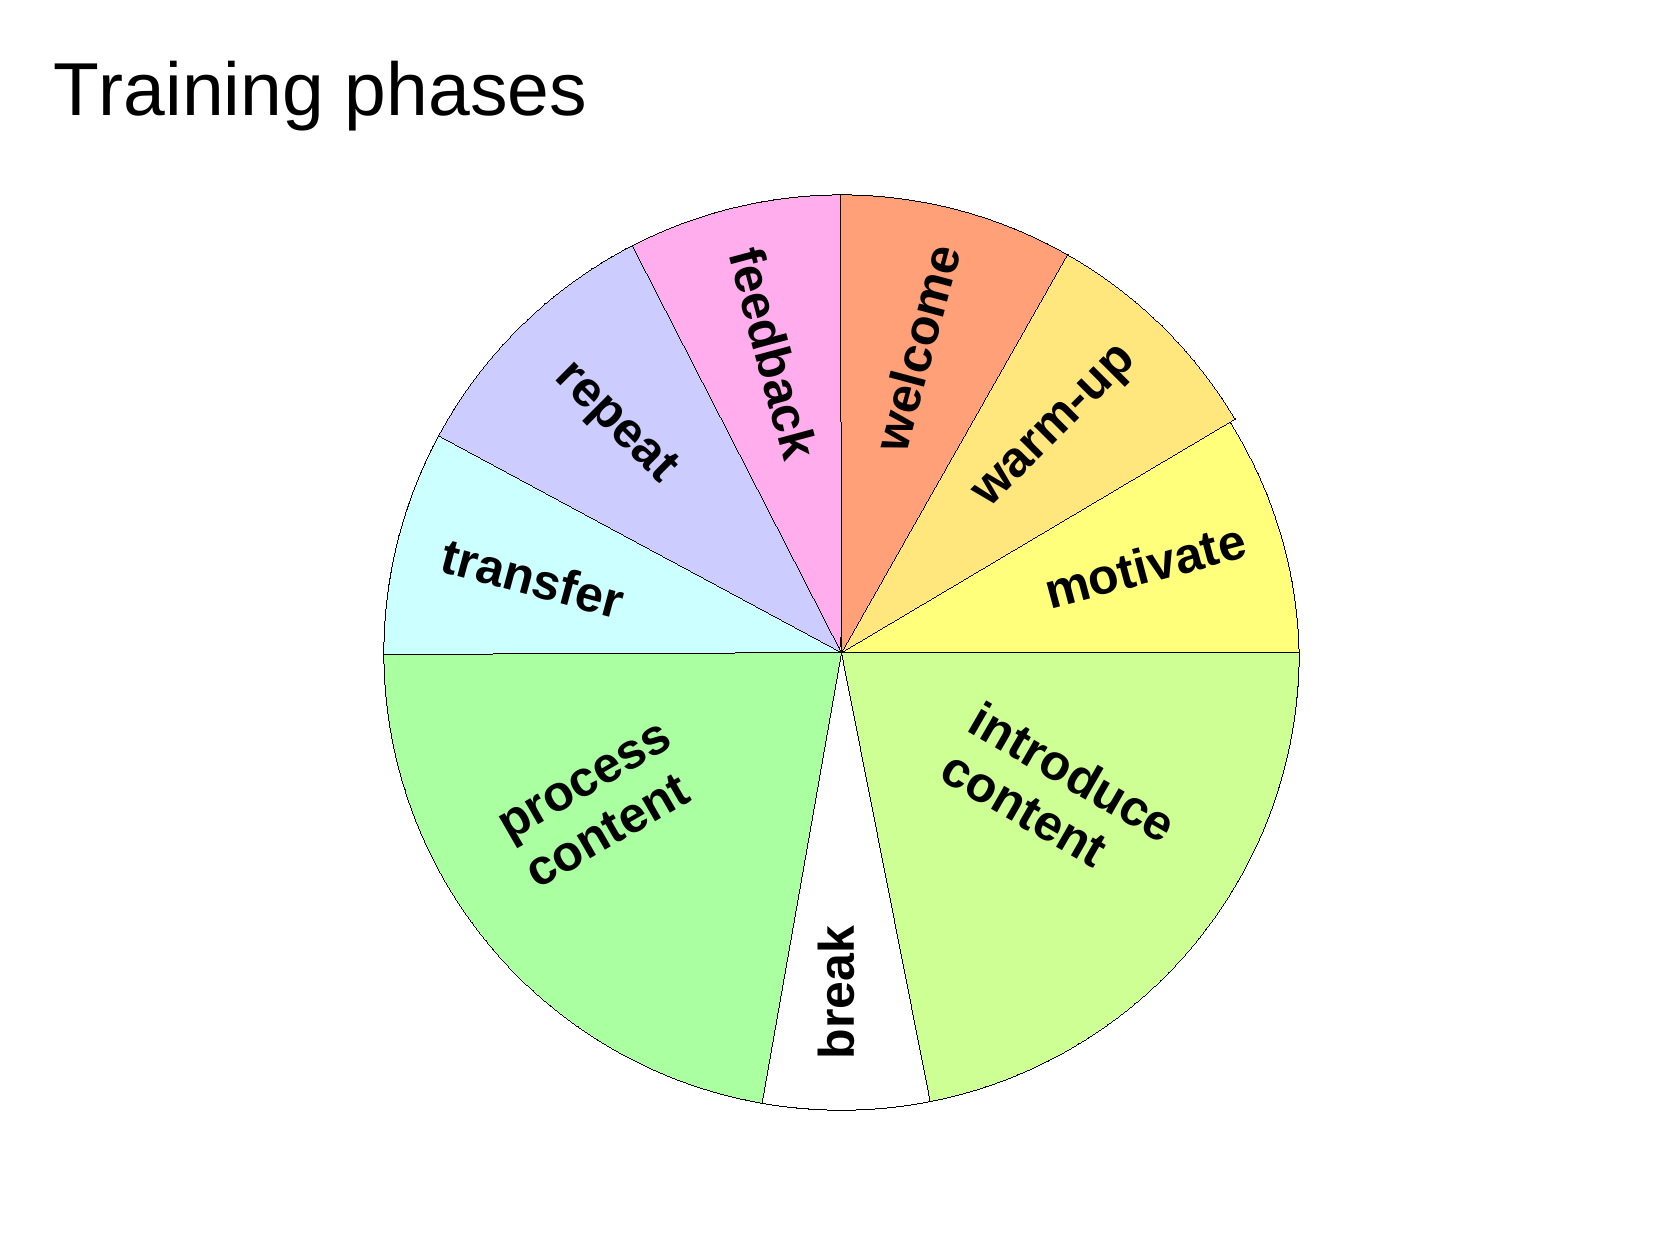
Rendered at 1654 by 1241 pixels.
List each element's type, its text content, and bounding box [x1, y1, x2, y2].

text_box feedback [706, 225, 840, 483]
text_box motivate [1022, 501, 1269, 632]
text_box process content [470, 692, 727, 915]
text_box repeat [530, 330, 708, 509]
text_box welcome [851, 221, 984, 474]
text_box transfer [419, 516, 647, 642]
text_box introduce content [915, 677, 1203, 918]
text_box warm-up [941, 312, 1162, 533]
title Training phases [53, 25, 1542, 154]
text_box [383, 194, 1300, 1111]
text_box break [801, 911, 874, 1075]
